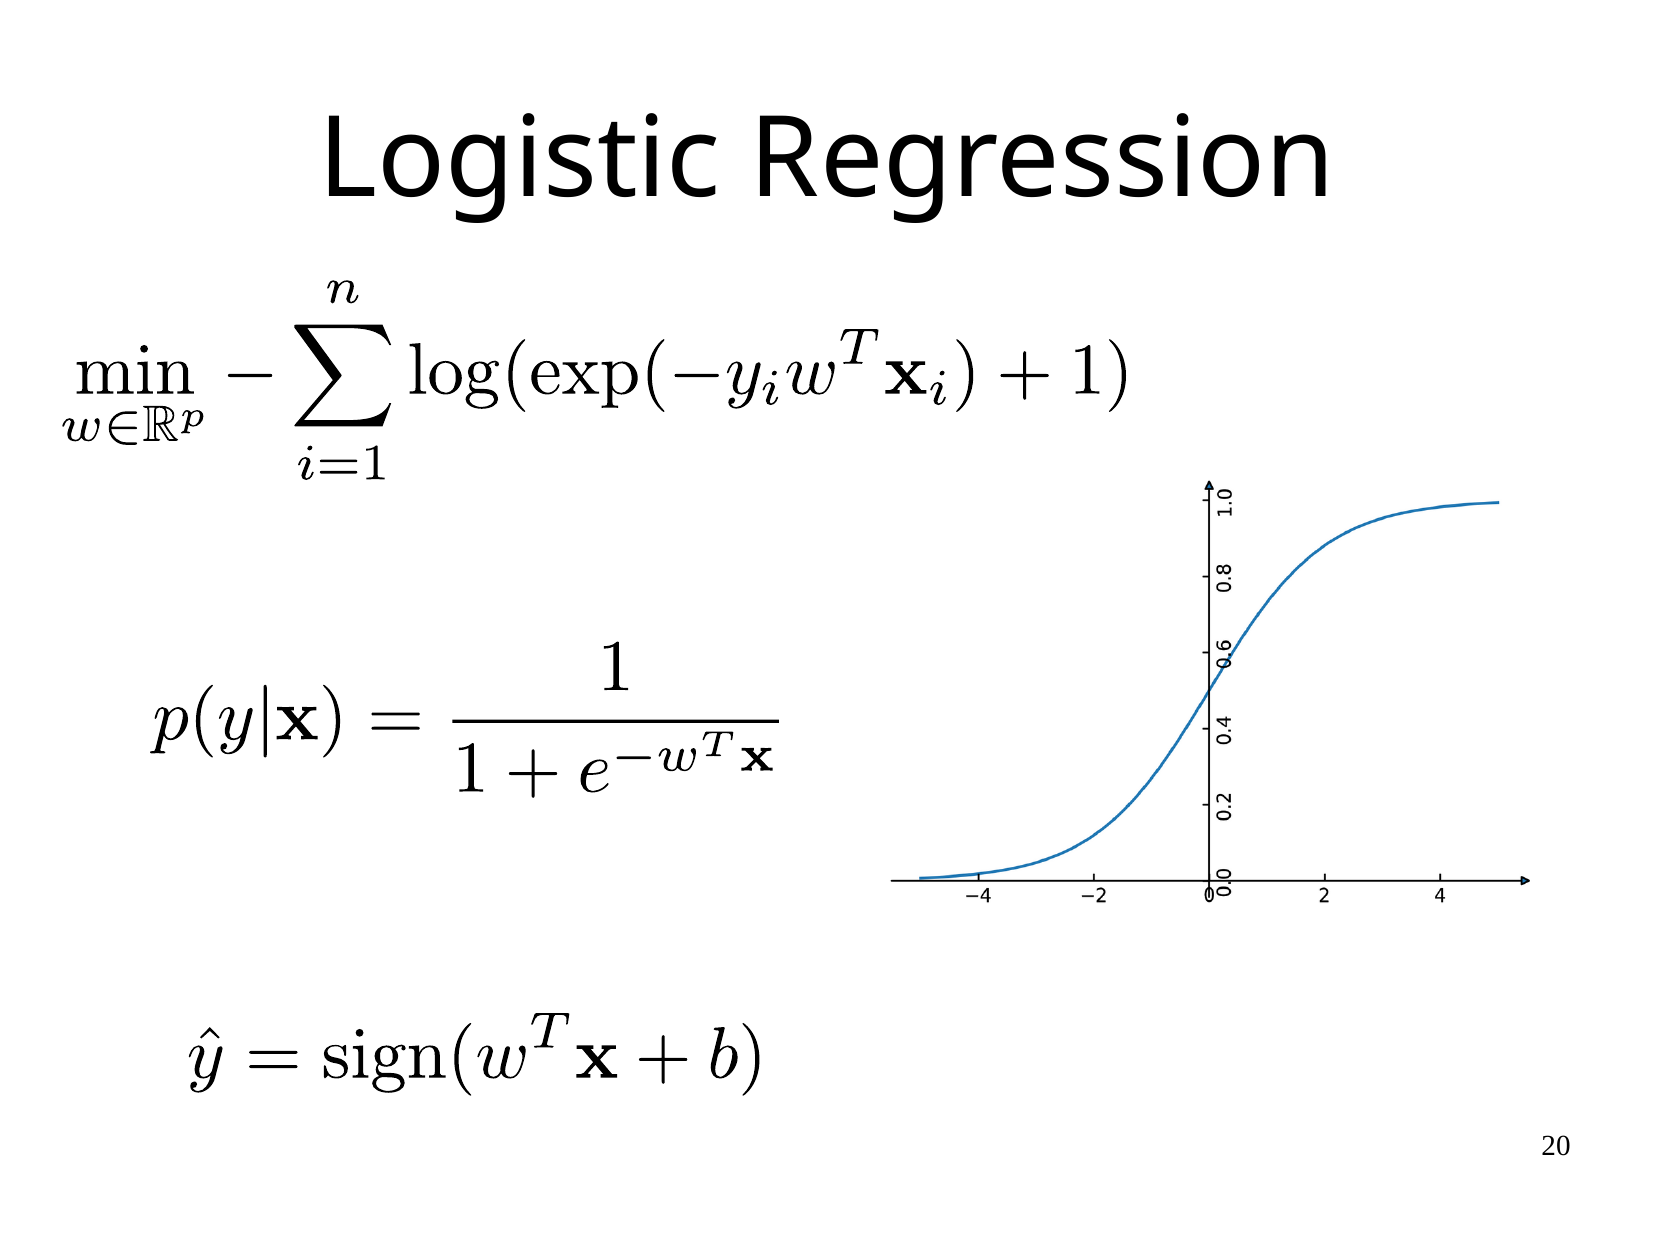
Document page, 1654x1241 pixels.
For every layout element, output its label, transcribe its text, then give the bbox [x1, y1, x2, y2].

text_box [150, 641, 779, 798]
text_box [186, 1012, 767, 1096]
text_box [60, 280, 1134, 481]
title Logistic Regression [82, 49, 1571, 257]
picture [840, 464, 1547, 916]
